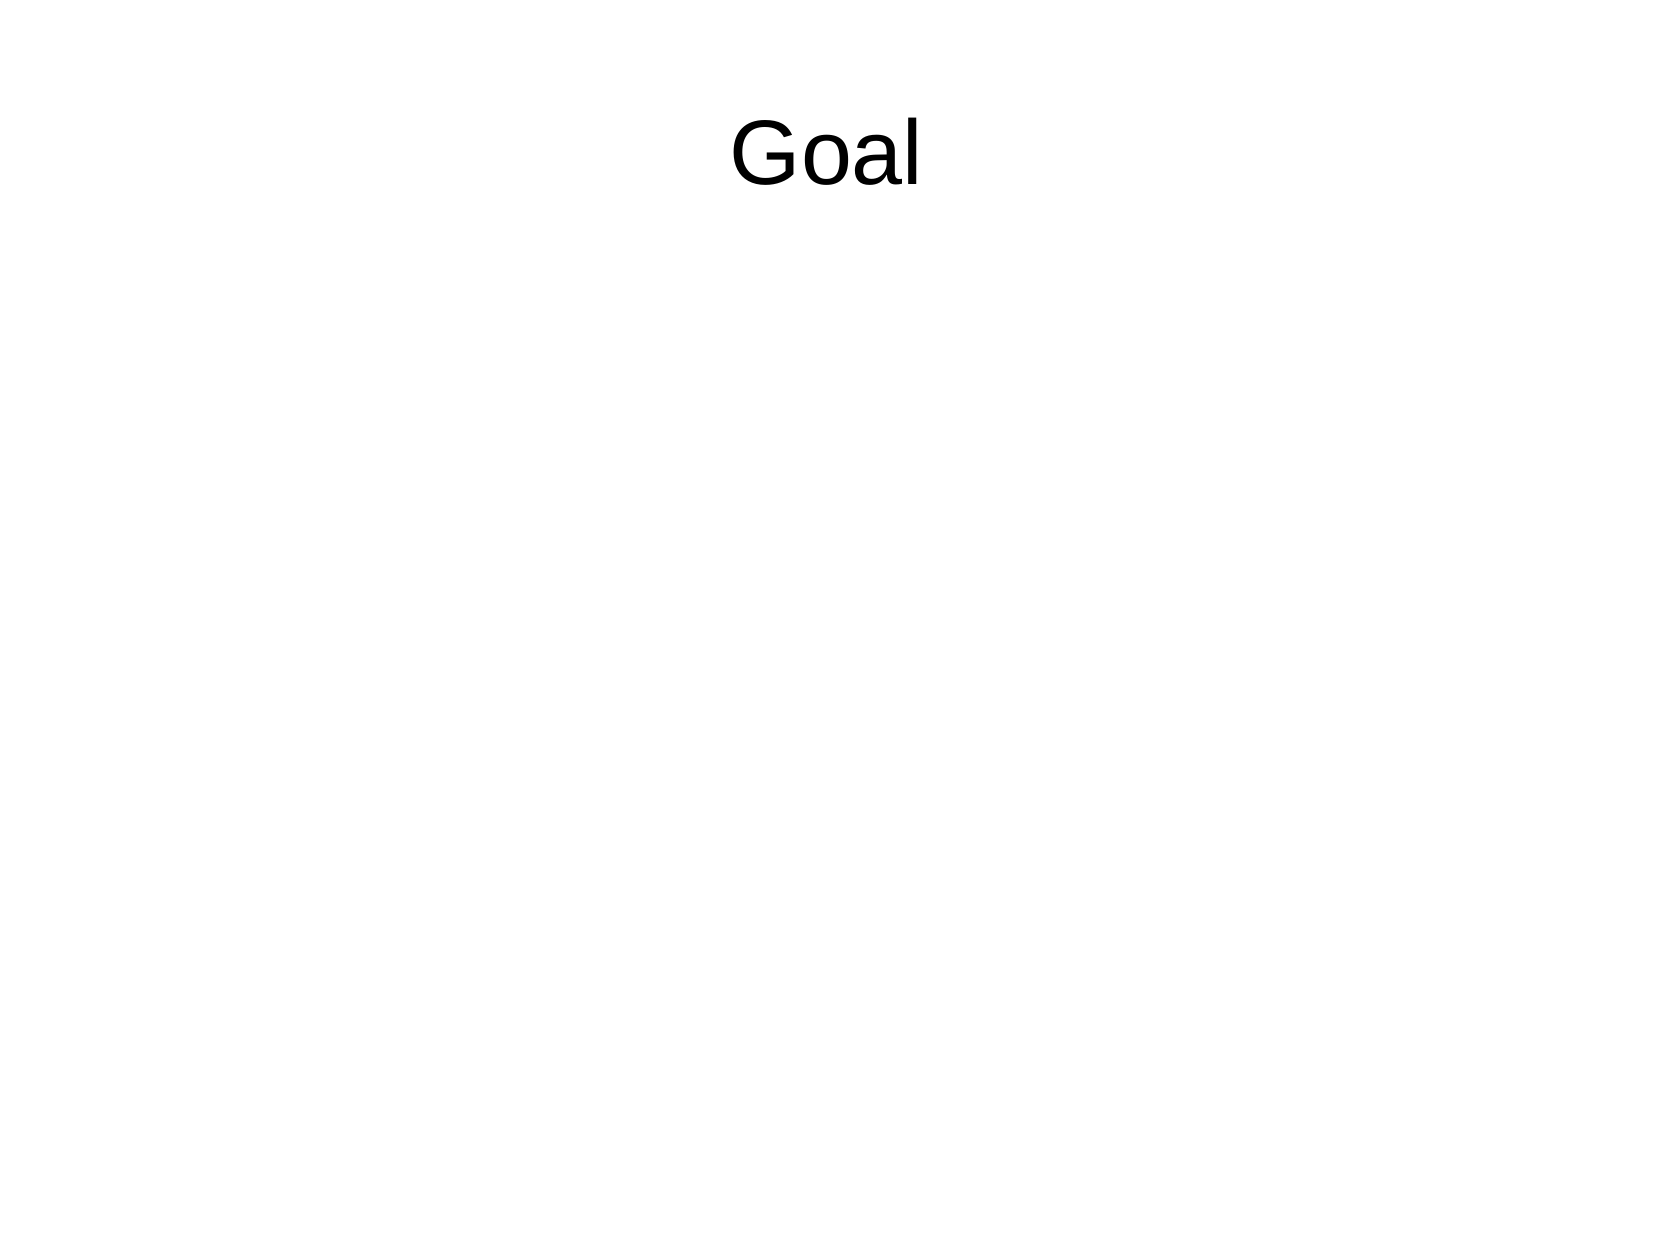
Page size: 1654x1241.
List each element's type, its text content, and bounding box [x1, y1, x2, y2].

title Goal [82, 49, 1571, 257]
